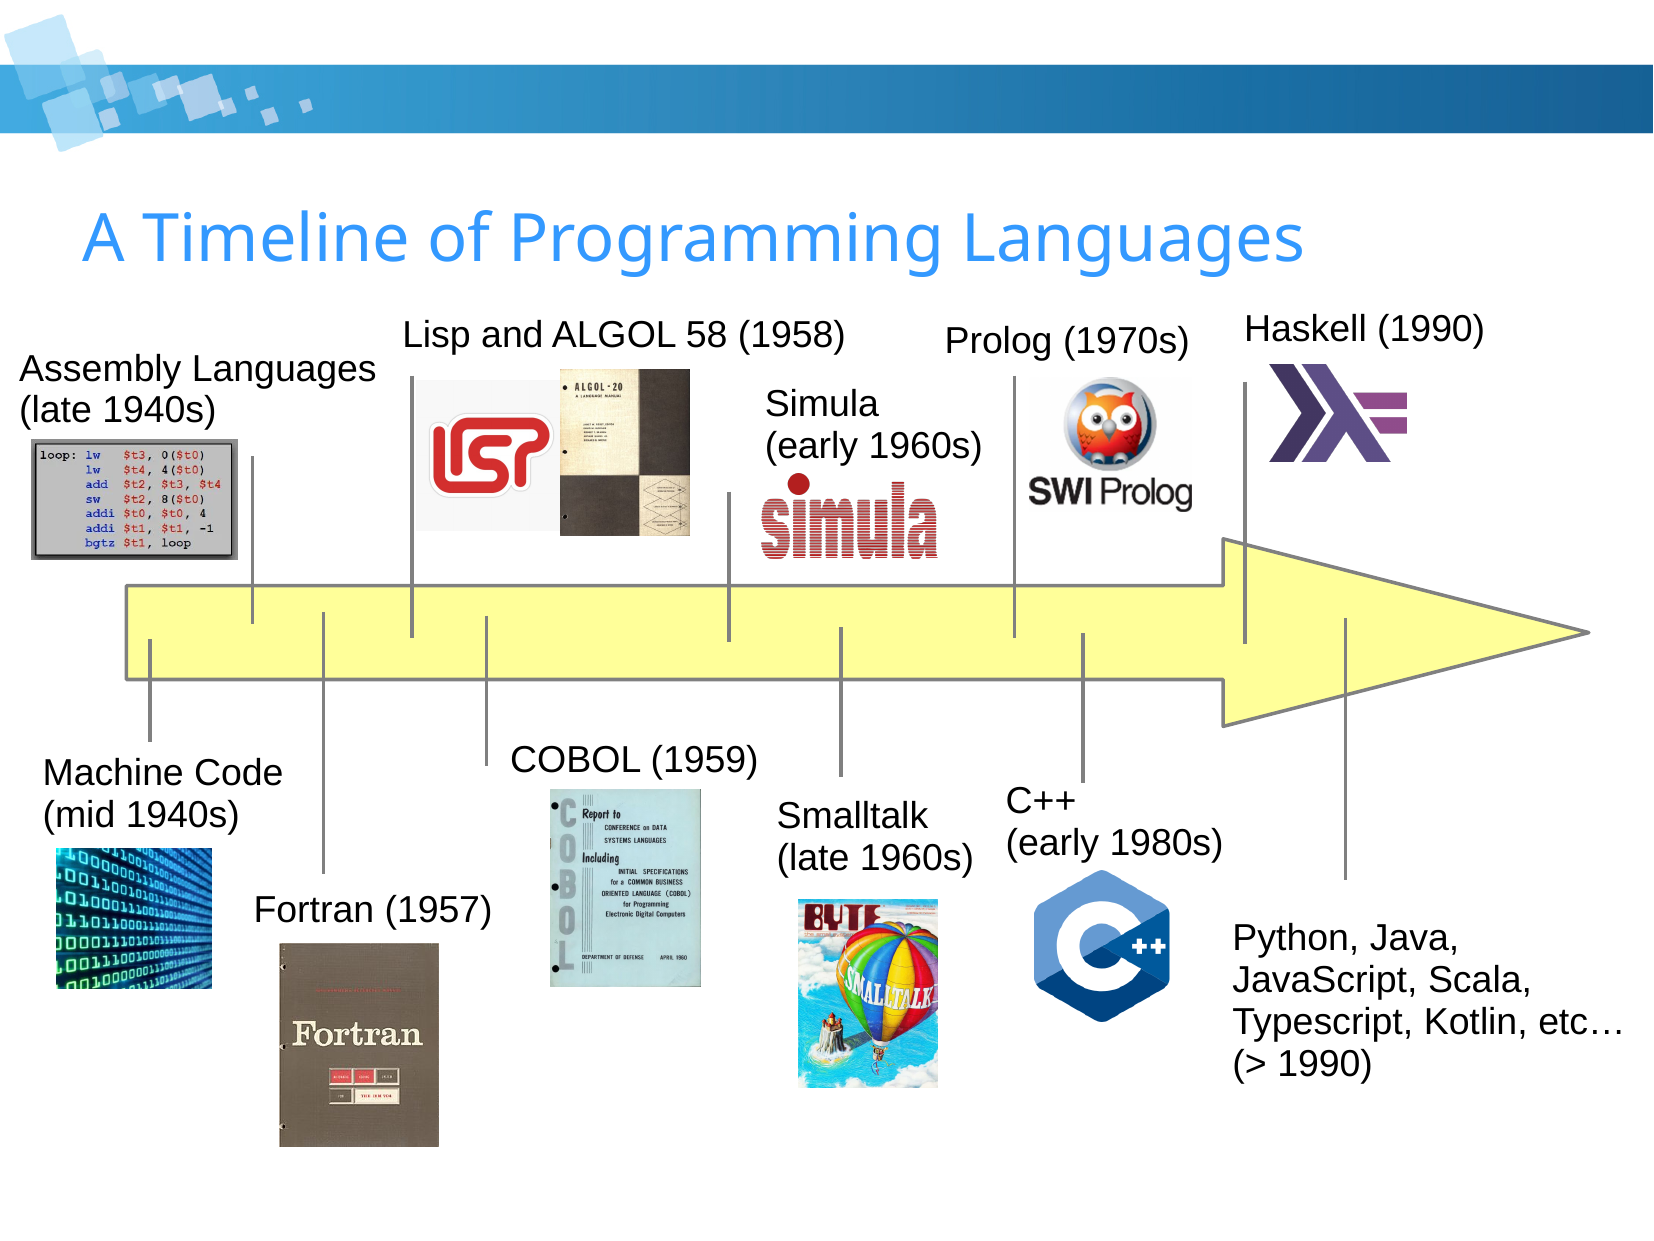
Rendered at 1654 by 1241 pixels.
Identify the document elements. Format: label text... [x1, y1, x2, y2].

picture [0, 0, 1653, 1238]
text_box Simula (early 1960s) [750, 375, 998, 474]
text_box Lisp and ALGOL 58 (1958) [387, 306, 861, 364]
text_box Haskell (1990) [1229, 300, 1501, 357]
text_box Python, Java, JavaScript, Scala, Typescript, Kotlin, etc… (> 1990) [1217, 909, 1641, 1092]
text_box C++ (early 1980s) [990, 771, 1239, 871]
text_box Assembly Languages (late 1940s) [4, 339, 392, 439]
text_box Fortran (1957) [238, 880, 508, 938]
text_box COBOL (1959) [495, 730, 774, 788]
text_box Machine Code (mid 1940s) [27, 744, 309, 843]
text_box Smalltalk (late 1960s) [761, 787, 989, 887]
text_box [126, 538, 1589, 727]
title A Timeline of Programming Languages [82, 132, 1571, 340]
text_box Prolog (1970s) [929, 311, 1230, 373]
